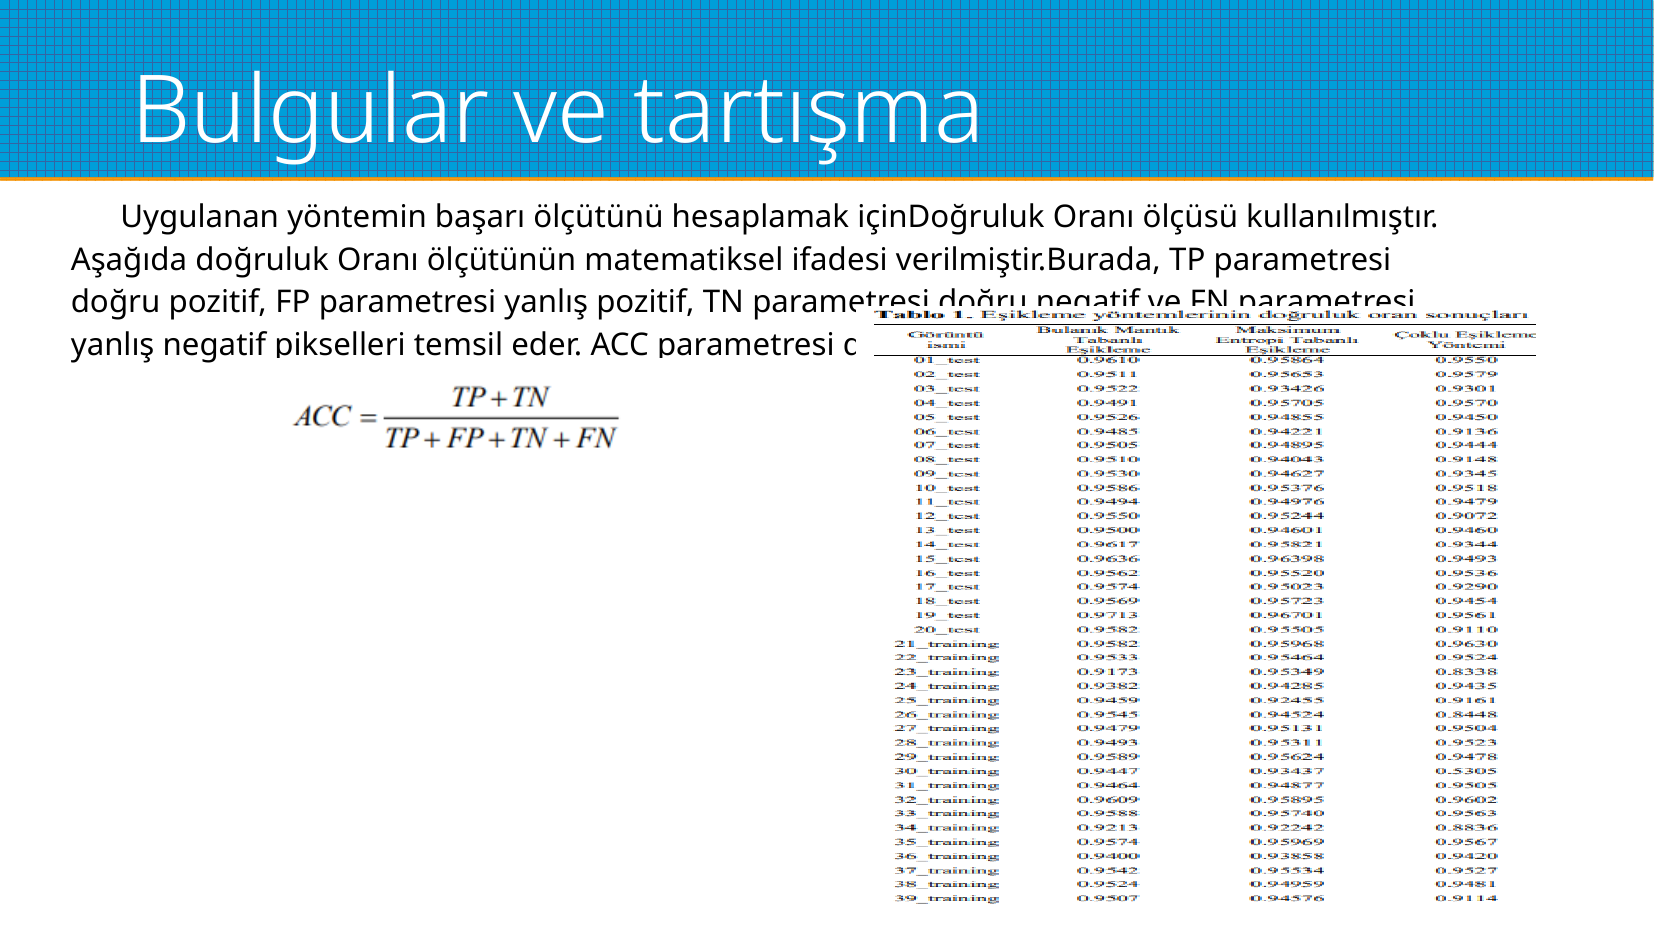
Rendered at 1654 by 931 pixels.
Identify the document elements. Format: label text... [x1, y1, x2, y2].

title Bulgular ve tartışma [82, 14, 1571, 171]
picture [265, 358, 669, 473]
picture [856, 306, 1536, 916]
list Uygulanan yöntemin başarı ölçütünü hesaplamak içinDoğruluk Oranı ölçüsü kullanılmıştır. Aşağıda doğruluk Oranı ölçütünün matematiksel ifadesi verilmiştir.Burada, TP parametresi doğru pozitif, FP parametresi yanlış pozitif, TN parametresi doğru negatif ve FN parametresi yanlış negatif pikselleri temsil eder. ACC parametresi doğruluk oranını temsil eder [0, 193, 1480, 562]
